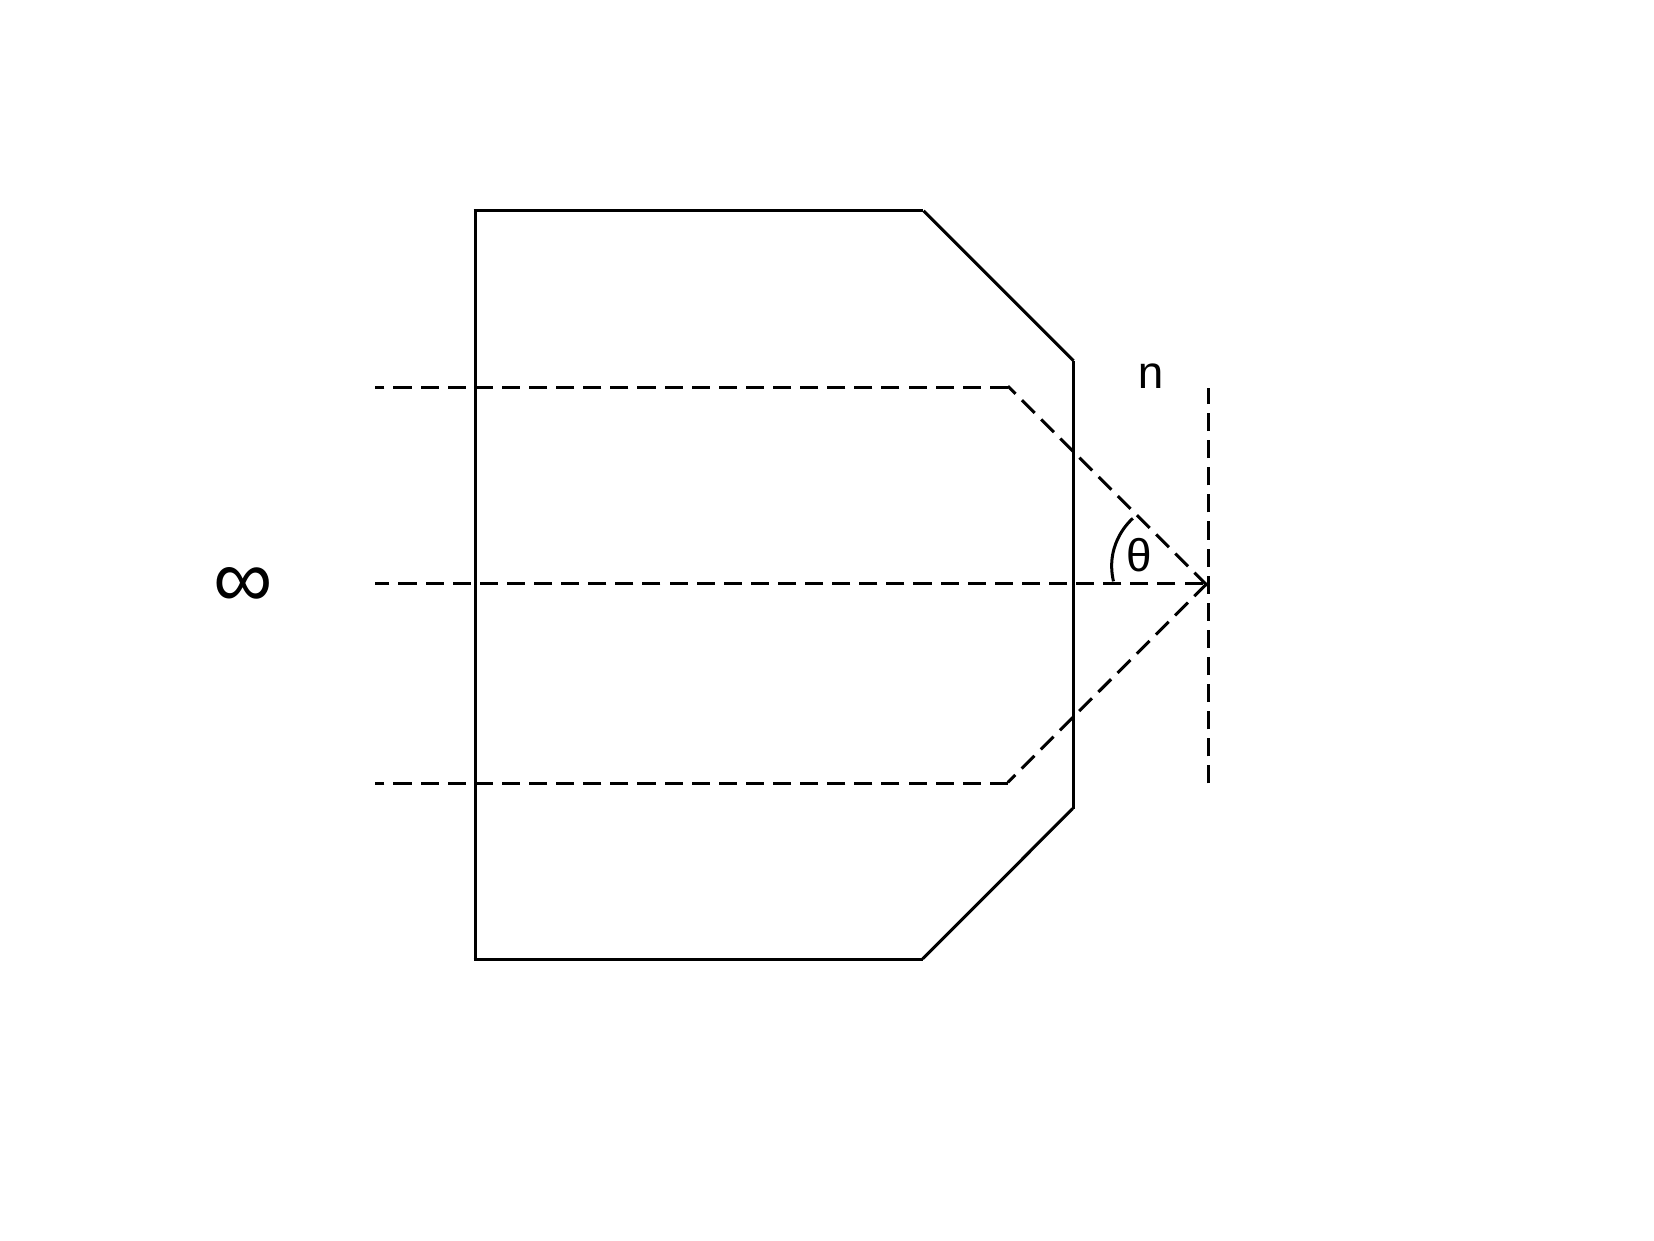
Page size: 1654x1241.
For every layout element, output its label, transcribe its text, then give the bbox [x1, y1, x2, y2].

text_box θ [1082, 522, 1196, 598]
text_box n [1094, 339, 1207, 415]
text_box ∞ [168, 525, 319, 643]
